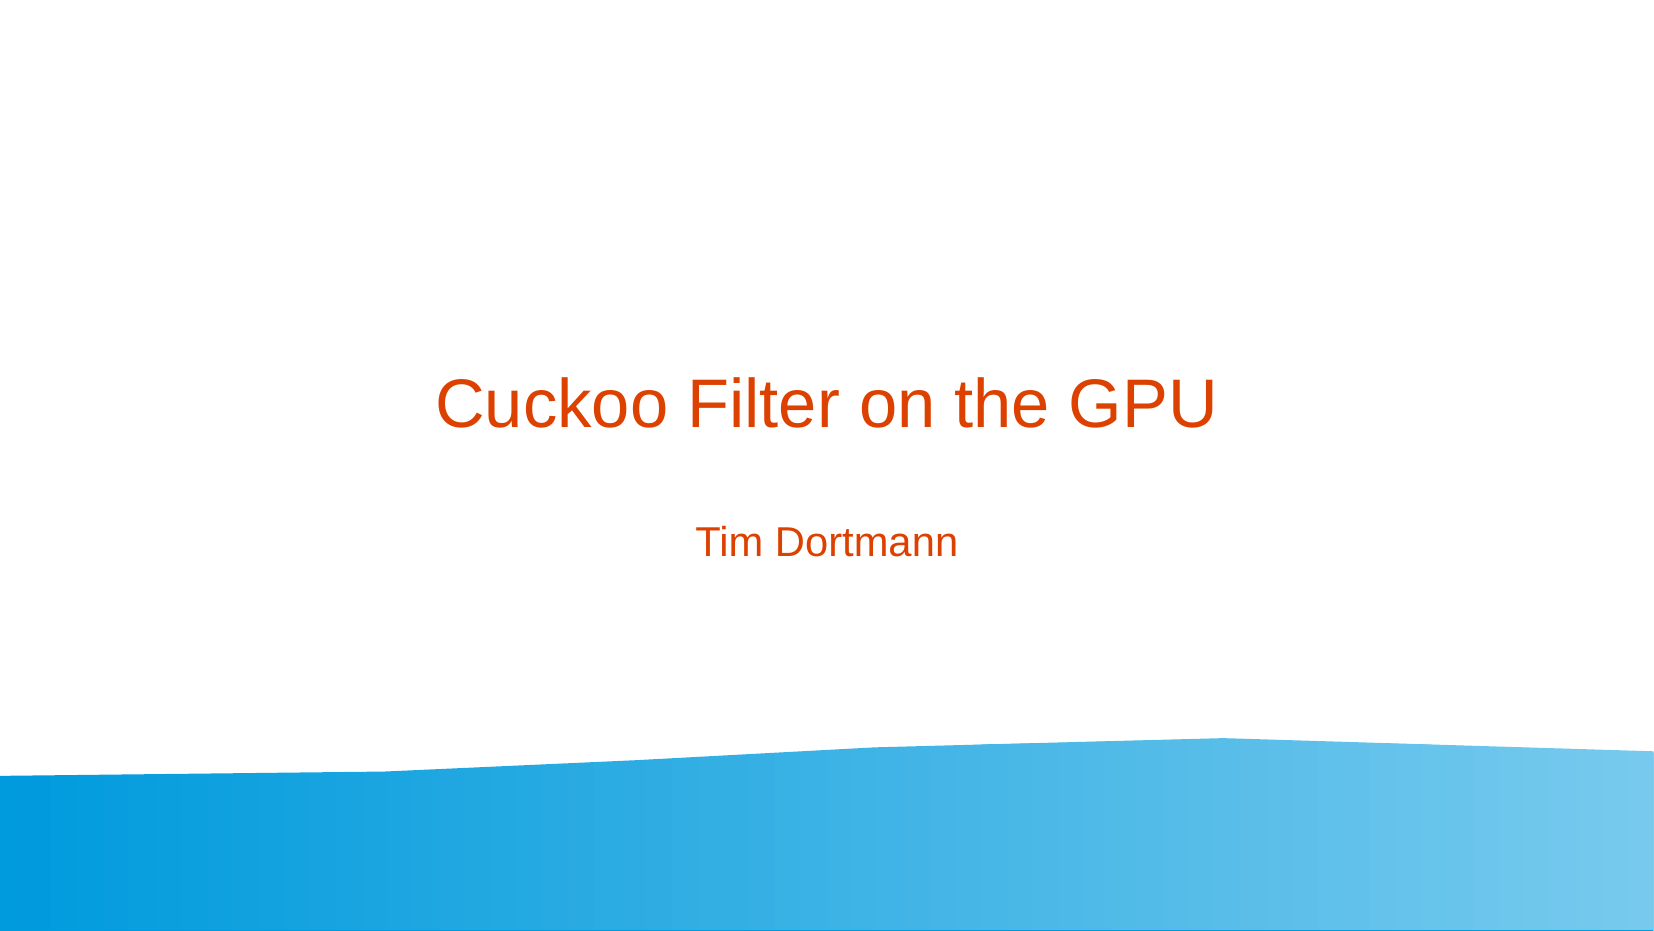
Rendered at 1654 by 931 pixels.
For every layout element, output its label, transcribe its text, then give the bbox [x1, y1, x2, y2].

title Cuckoo Filter on the GPU Tim Dortmann [0, 0, 1654, 931]
